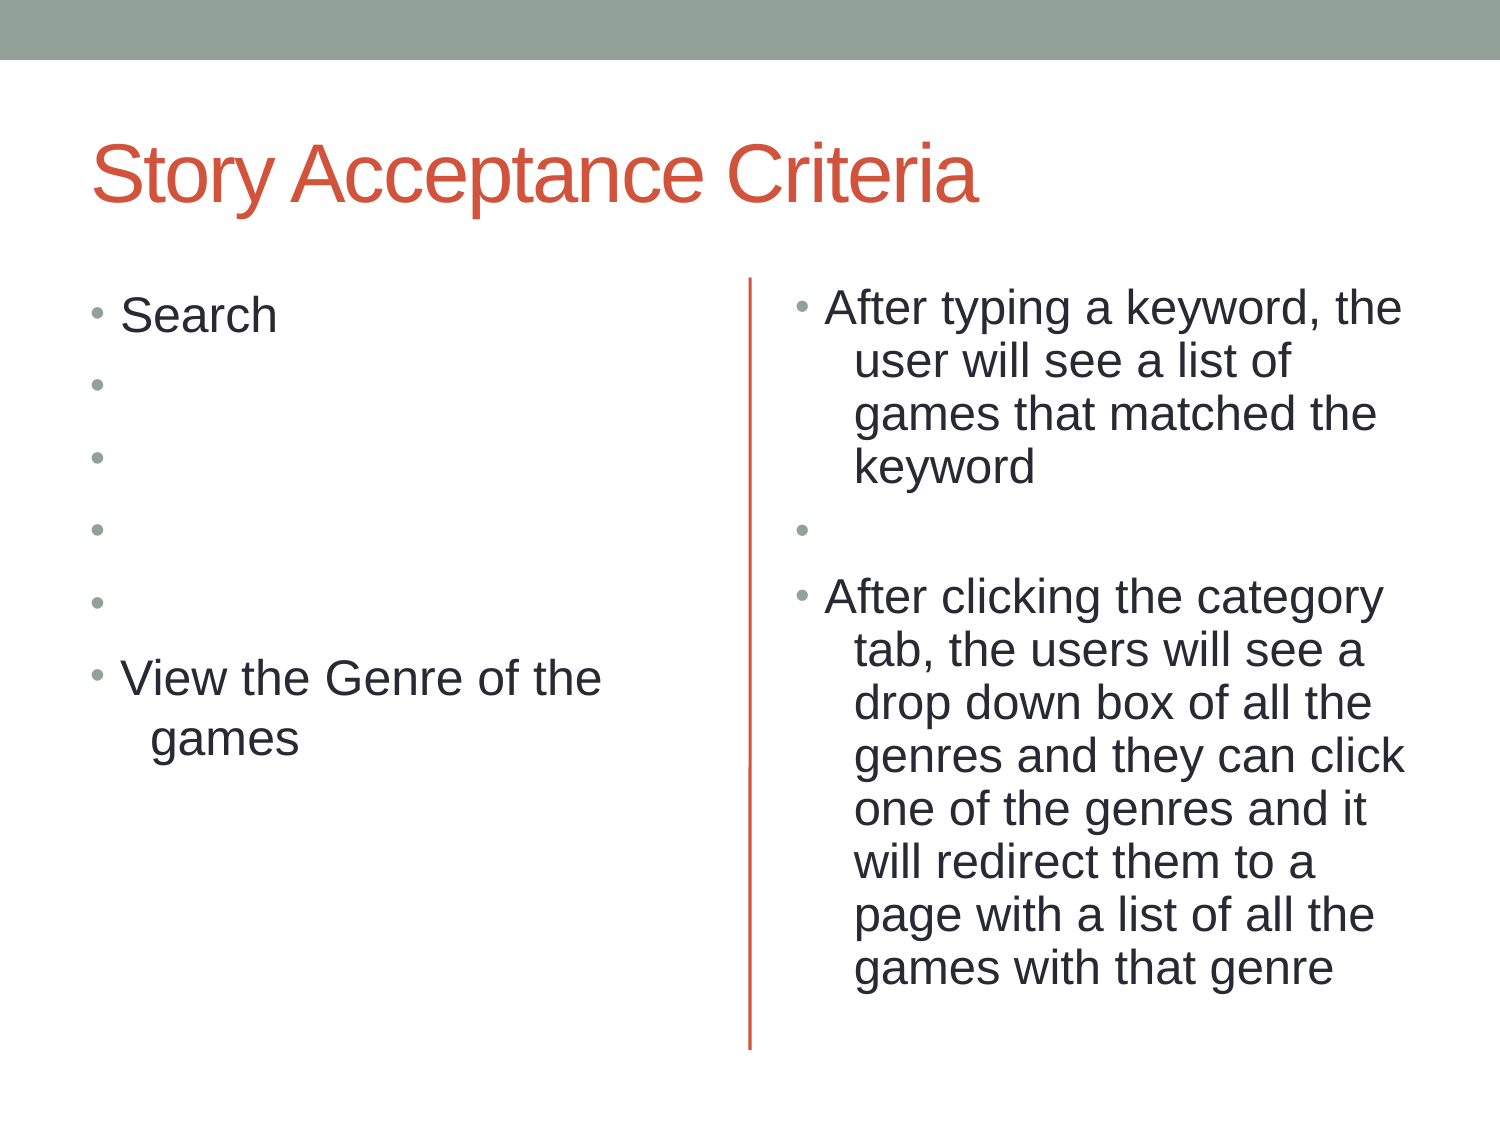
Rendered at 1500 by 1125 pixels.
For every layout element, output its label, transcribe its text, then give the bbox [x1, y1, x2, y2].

title Story Acceptance Criteria [75, 87, 1426, 251]
list Search View the Genre of the games [75, 275, 721, 1049]
list After typing a keyword, the user will see a list of games that matched the keyword After clicking the category tab, the users will see a drop down box of all the genres and they can click one of the genres and it will redirect them to a page with a list of all the games with that genre [780, 275, 1426, 1049]
